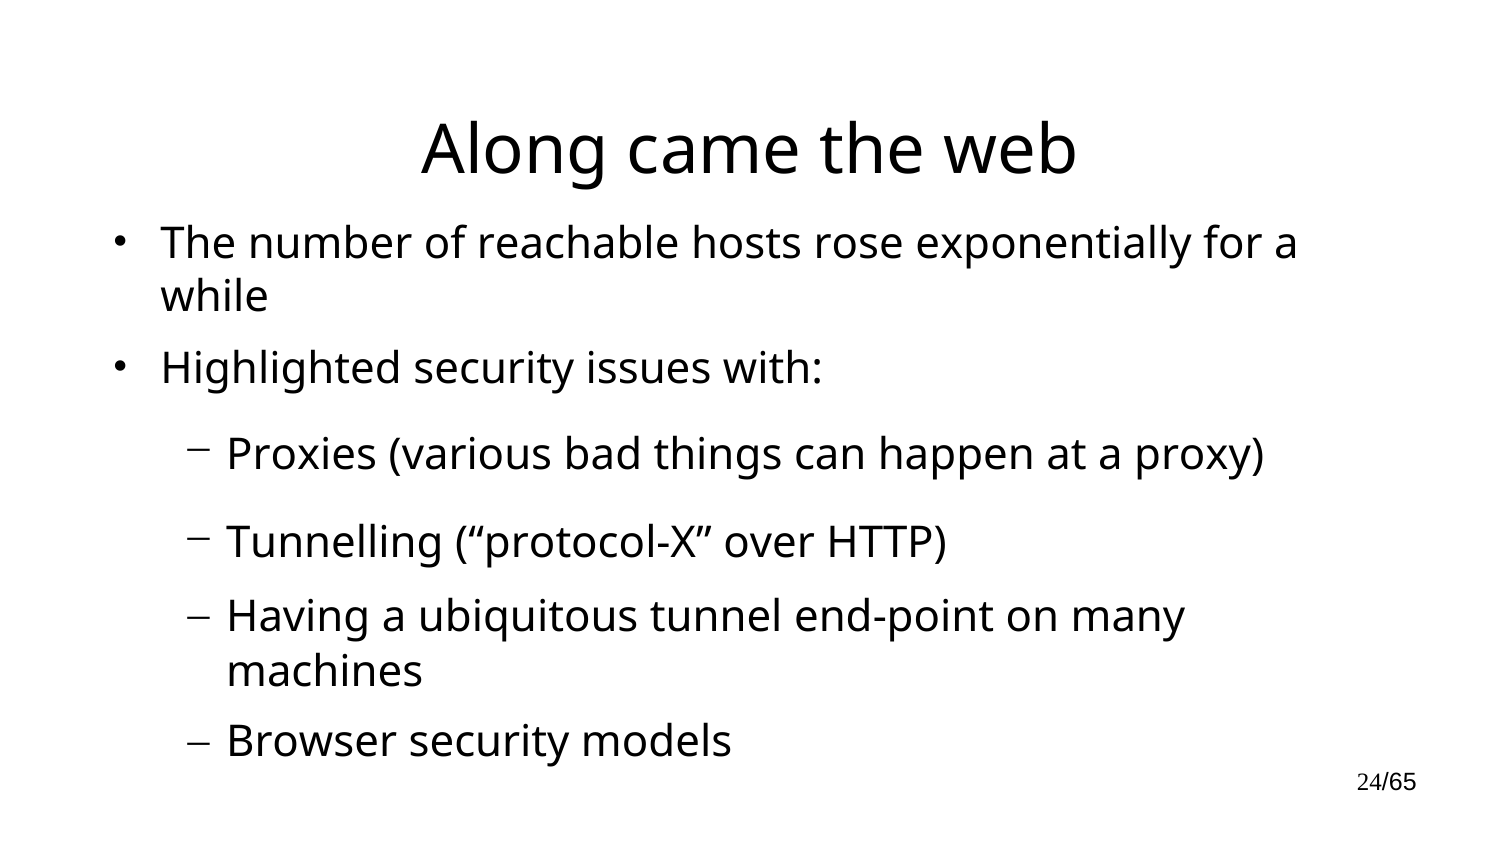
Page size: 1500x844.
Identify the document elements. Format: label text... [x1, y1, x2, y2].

title Along came the web [112, 74, 1388, 214]
list The number of reachable hosts rose exponentially for a while Highlighted security issues with: Proxies (various bad things can happen at a proxy)‏ Tunnelling (“protocol-X” over HTTP)‏ Having a ubiquitous tunnel end-point on many machines Browser security models [112, 214, 1388, 789]
